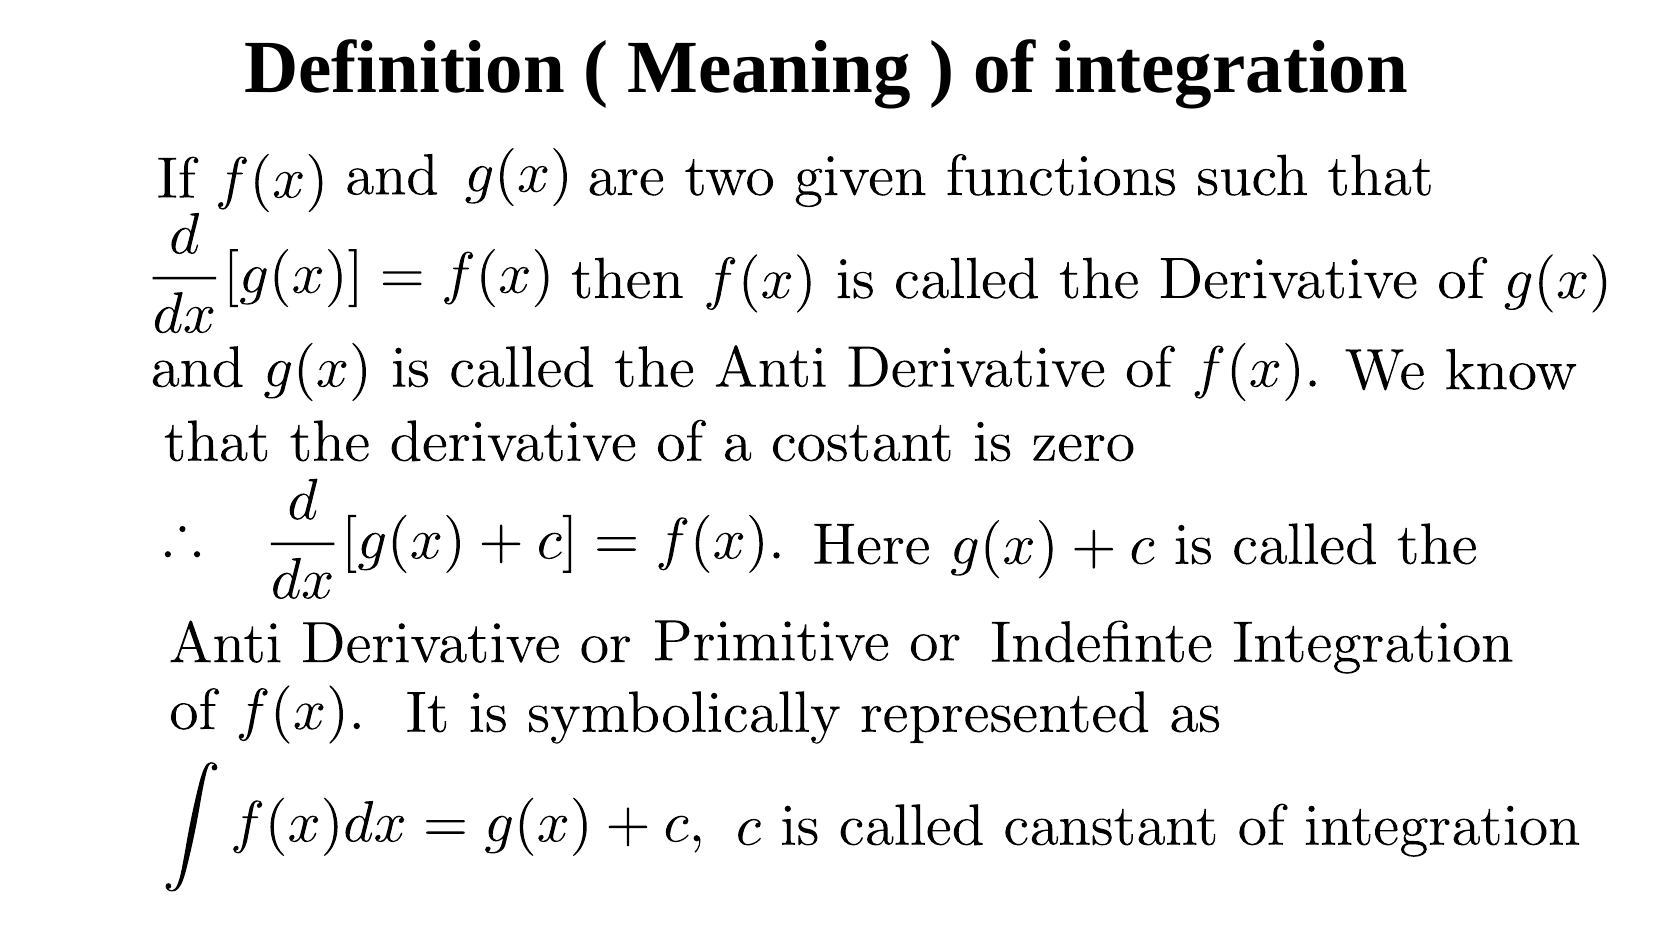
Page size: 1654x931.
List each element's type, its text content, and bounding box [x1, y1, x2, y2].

text_box [991, 620, 1513, 674]
text_box [738, 803, 1580, 857]
text_box [170, 620, 631, 663]
text_box [347, 153, 438, 196]
title Definition ( Meaning ) of integration [82, 19, 1571, 115]
text_box [164, 419, 1134, 462]
text_box [589, 153, 1431, 208]
text_box [158, 153, 323, 213]
text_box [407, 691, 1220, 744]
text_box [655, 620, 960, 662]
text_box [465, 147, 567, 207]
text_box [165, 762, 701, 892]
text_box [164, 525, 201, 558]
text_box [814, 520, 1477, 579]
text_box [1345, 348, 1577, 391]
text_box [571, 254, 1607, 313]
list [82, 129, 1607, 898]
text_box [152, 342, 1316, 402]
text_box [152, 212, 549, 334]
text_box [270, 478, 780, 600]
text_box [170, 685, 360, 744]
